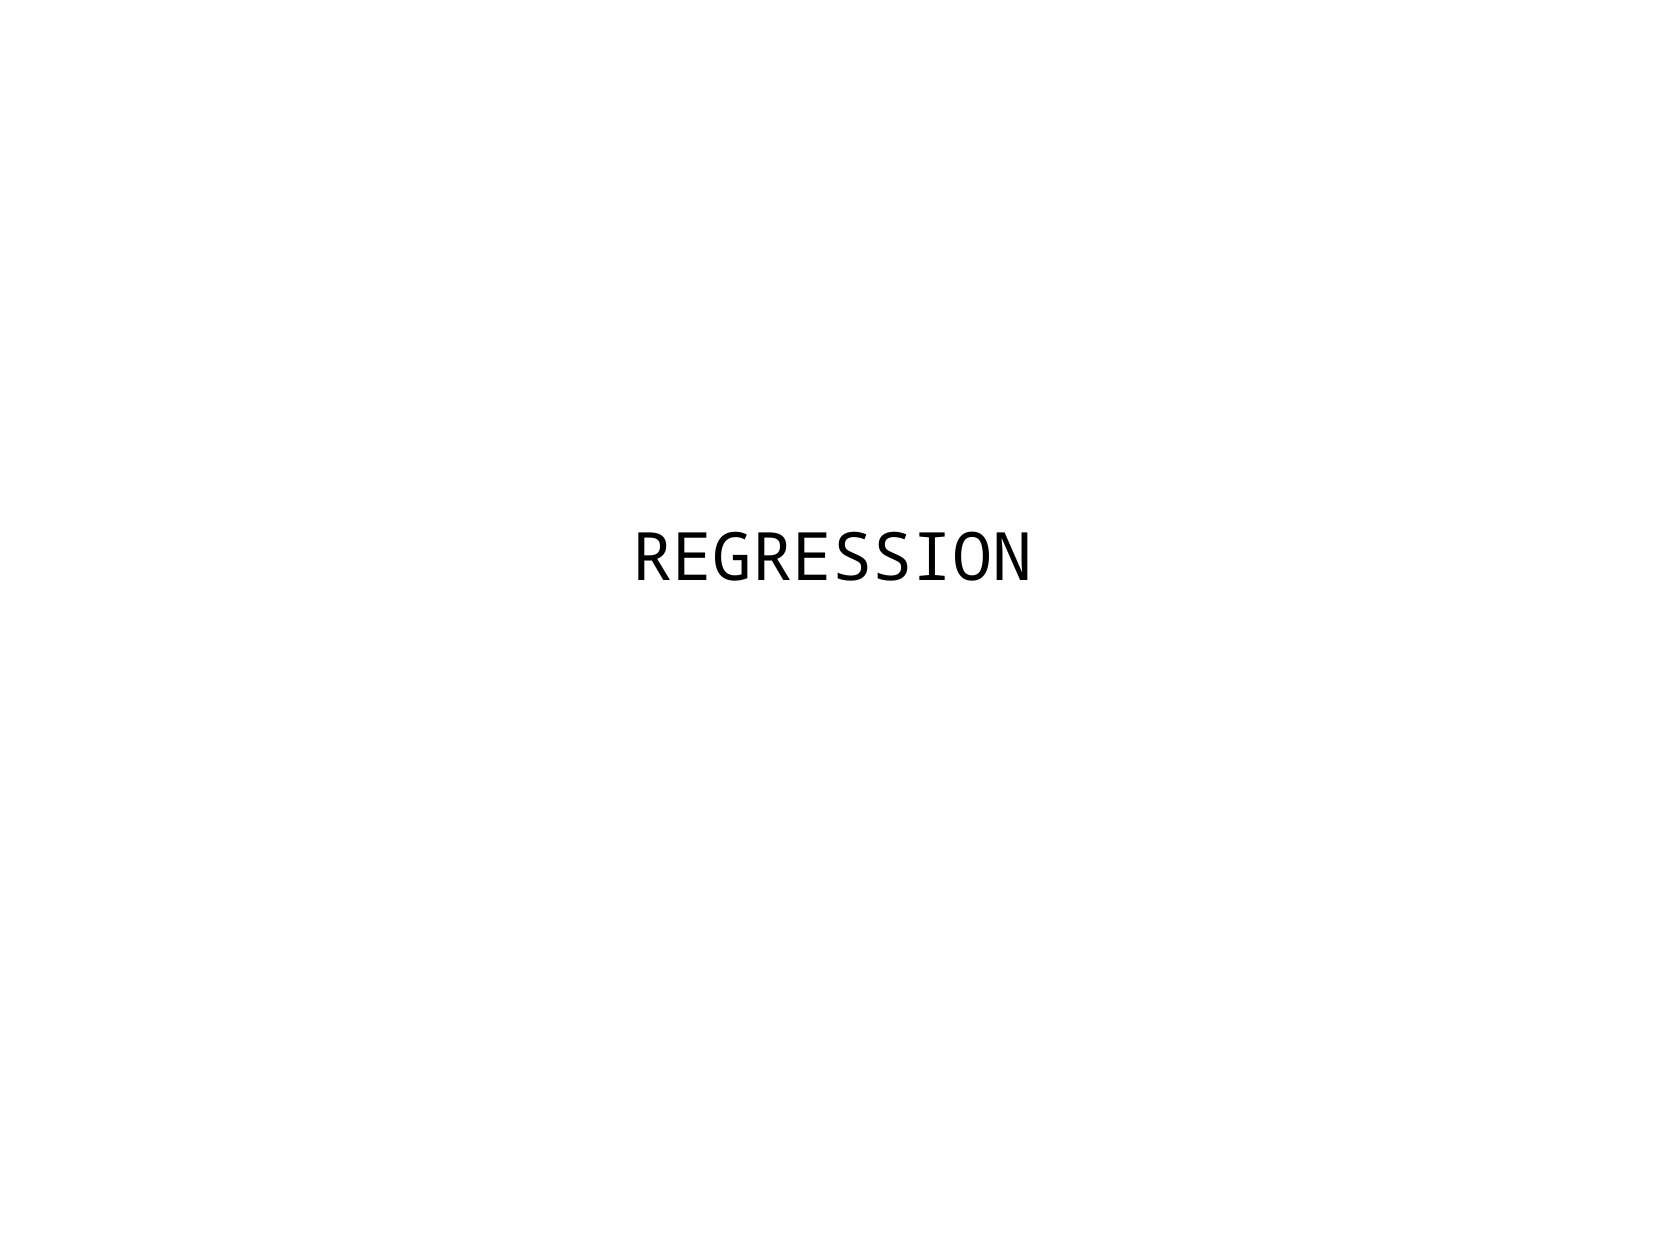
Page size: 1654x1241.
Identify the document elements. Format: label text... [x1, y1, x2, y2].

text_box REGRESSION [525, 315, 1141, 976]
